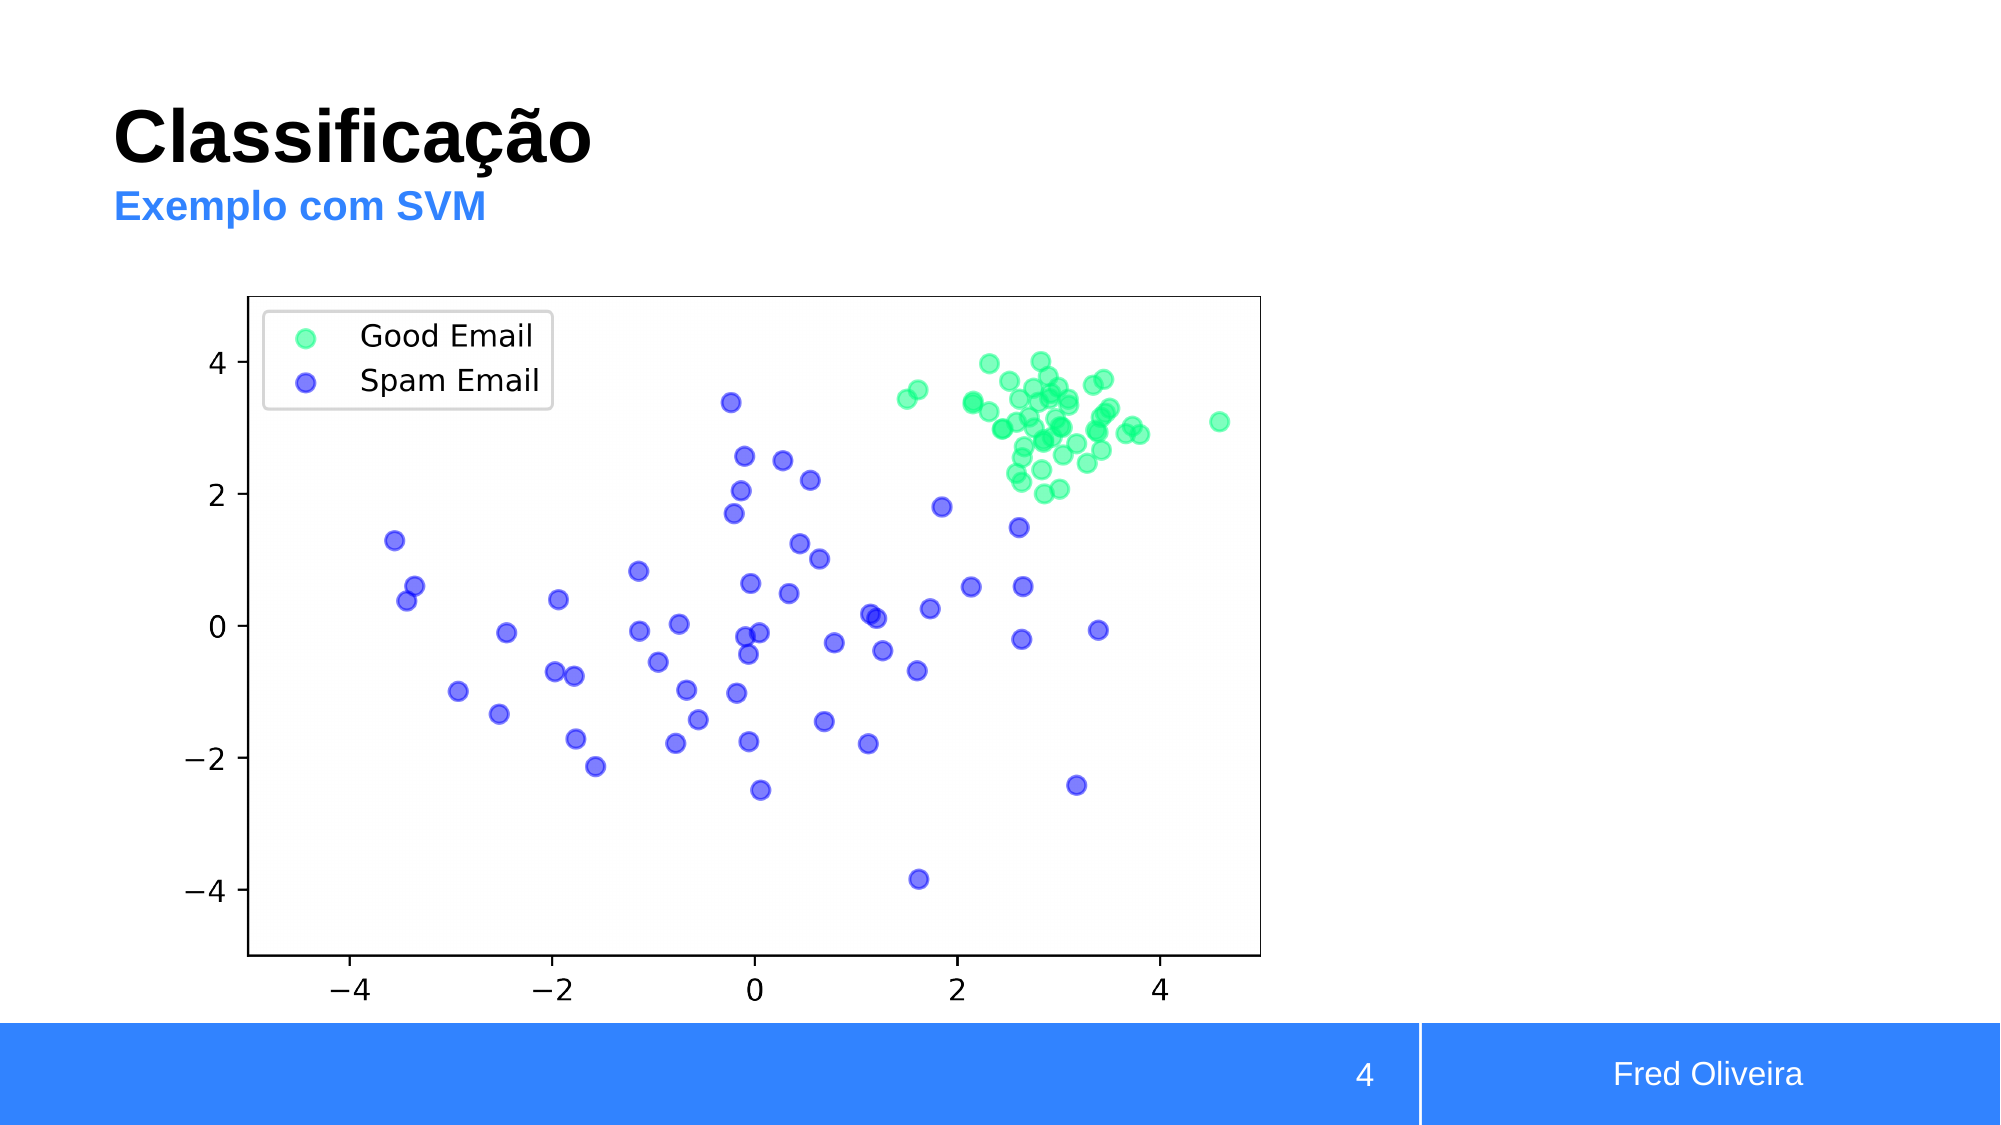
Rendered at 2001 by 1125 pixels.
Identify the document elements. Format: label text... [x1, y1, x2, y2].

list Exemplo com SVM [114, 178, 1420, 262]
title Classificação [114, 19, 1420, 178]
picture [182, 296, 1261, 1006]
footer Fred Oliveira [1442, 1042, 1975, 1102]
slide_number <number> [1260, 1043, 1390, 1104]
